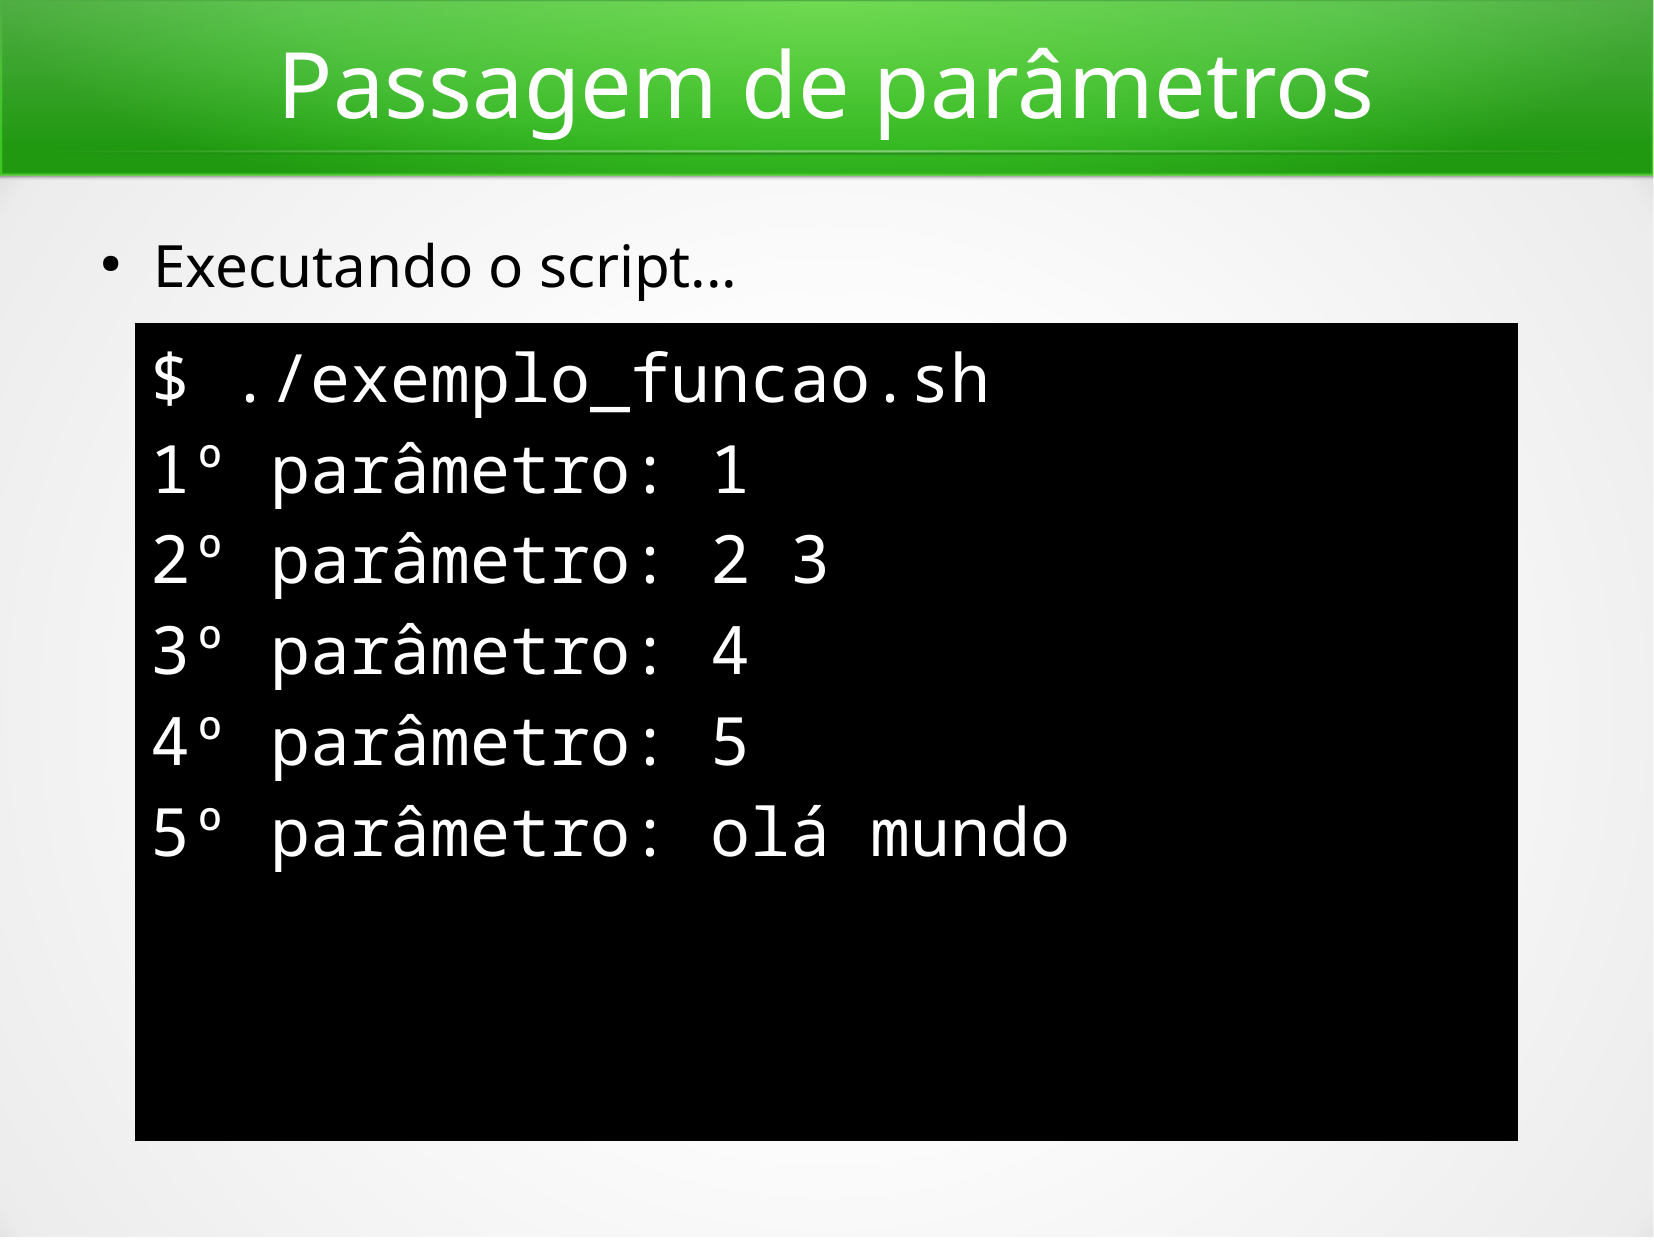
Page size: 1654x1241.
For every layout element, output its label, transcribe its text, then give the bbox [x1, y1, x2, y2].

list Executando o script... [82, 225, 1571, 461]
text_box $ ./exemplo_funcao.sh 1º parâmetro: 1 2º parâmetro: 2 3 3º parâmetro: 4 4º parâmetro: 5 5º parâmetro: olá mundo [135, 461, 1518, 1141]
title Passagem de parâmetros [82, 11, 1571, 154]
picture [0, 0, 1654, 1237]
